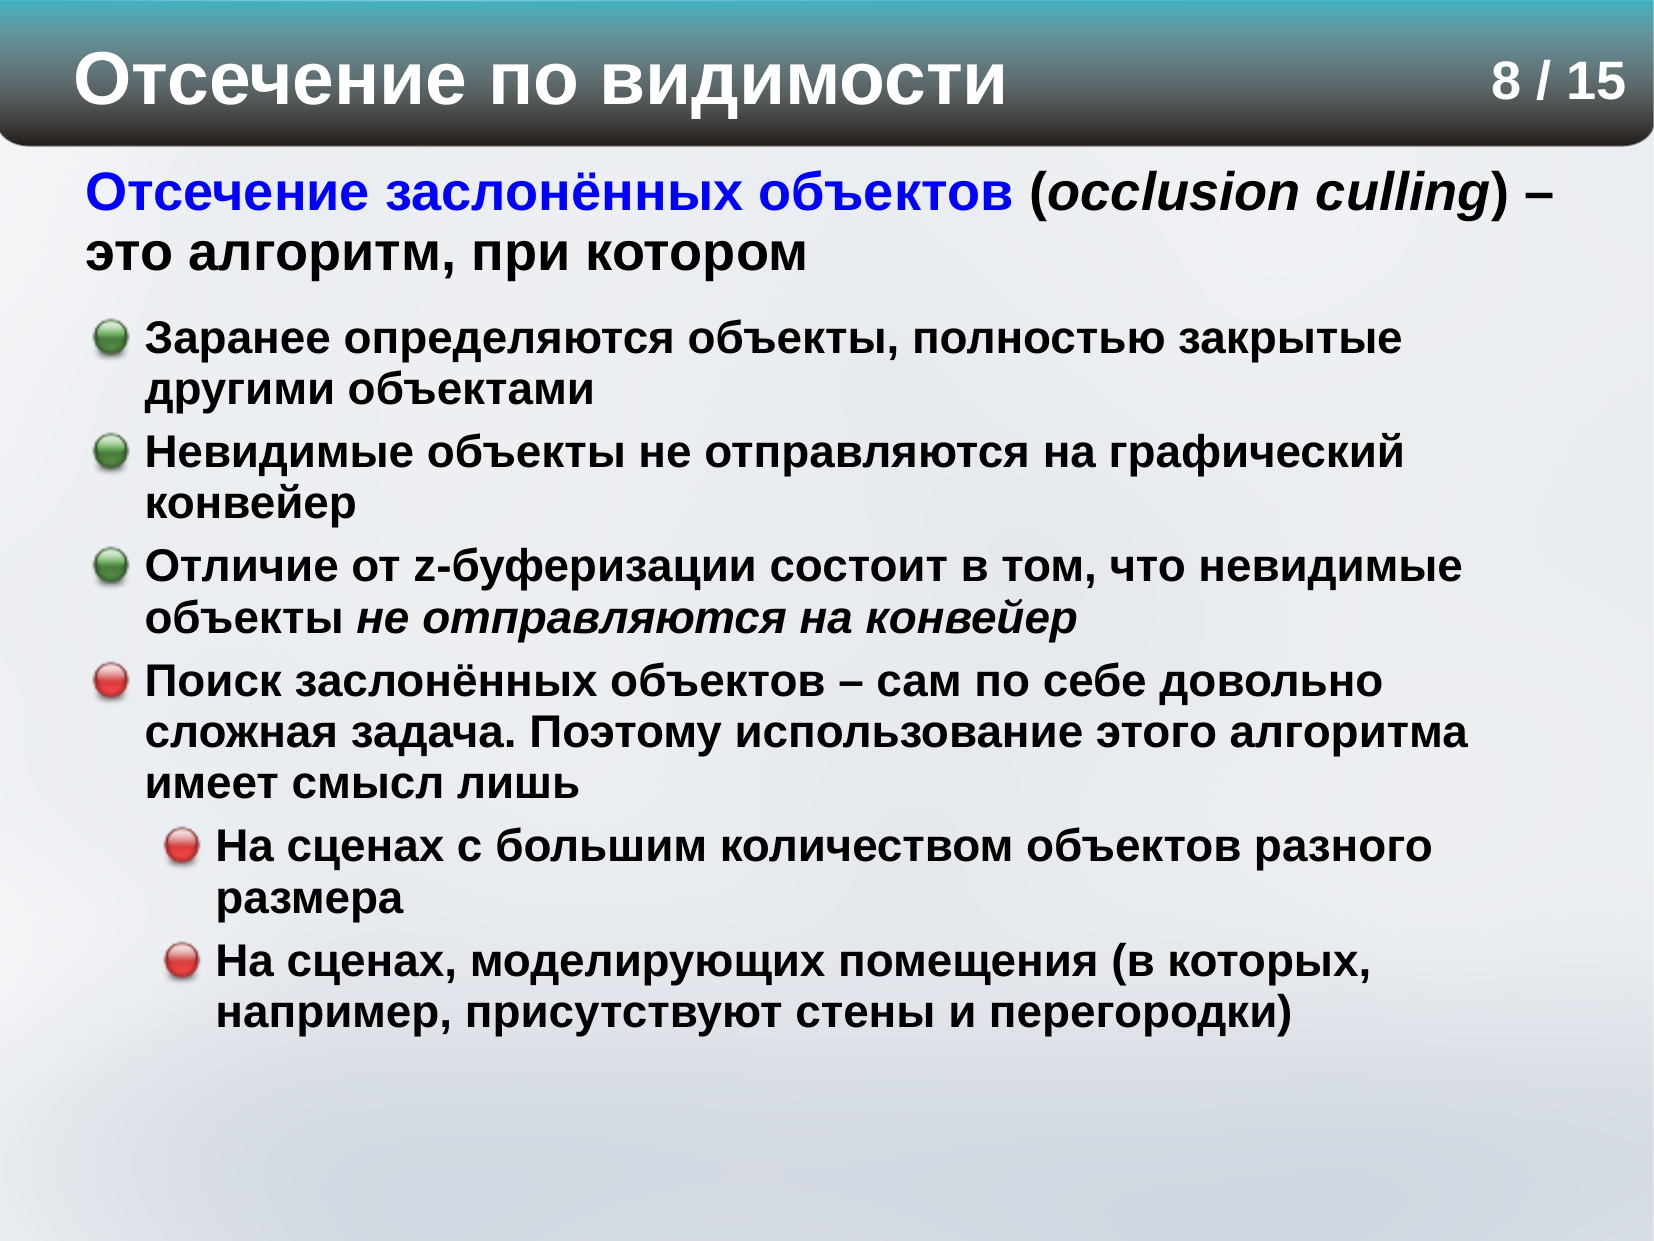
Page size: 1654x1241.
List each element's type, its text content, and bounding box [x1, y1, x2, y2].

picture [0, 0, 1654, 1241]
text_box Отсечение заслонённых объектов (occlusion culling) – это алгоритм, при котором Заранее определяются объекты, полностью закрытые другими объектами Невидимые объекты не отправляются на графический конвейер Отличие от z-буферизации состоит в том, что невидимые объекты не отправляются на конвейер Поиск заслонённых объектов – сам по себе довольно сложная задача. Поэтому использование этого алгоритма имеет смысл лишь На сценах с большим количеством объектов разного размера На сценах, моделирующих помещения (в которых, например, присутствуют стены и перегородки) [70, 153, 1595, 1045]
text_box <номер> / 15 [1476, 42, 1654, 179]
text_box Отсечение по видимости [59, 29, 1418, 129]
